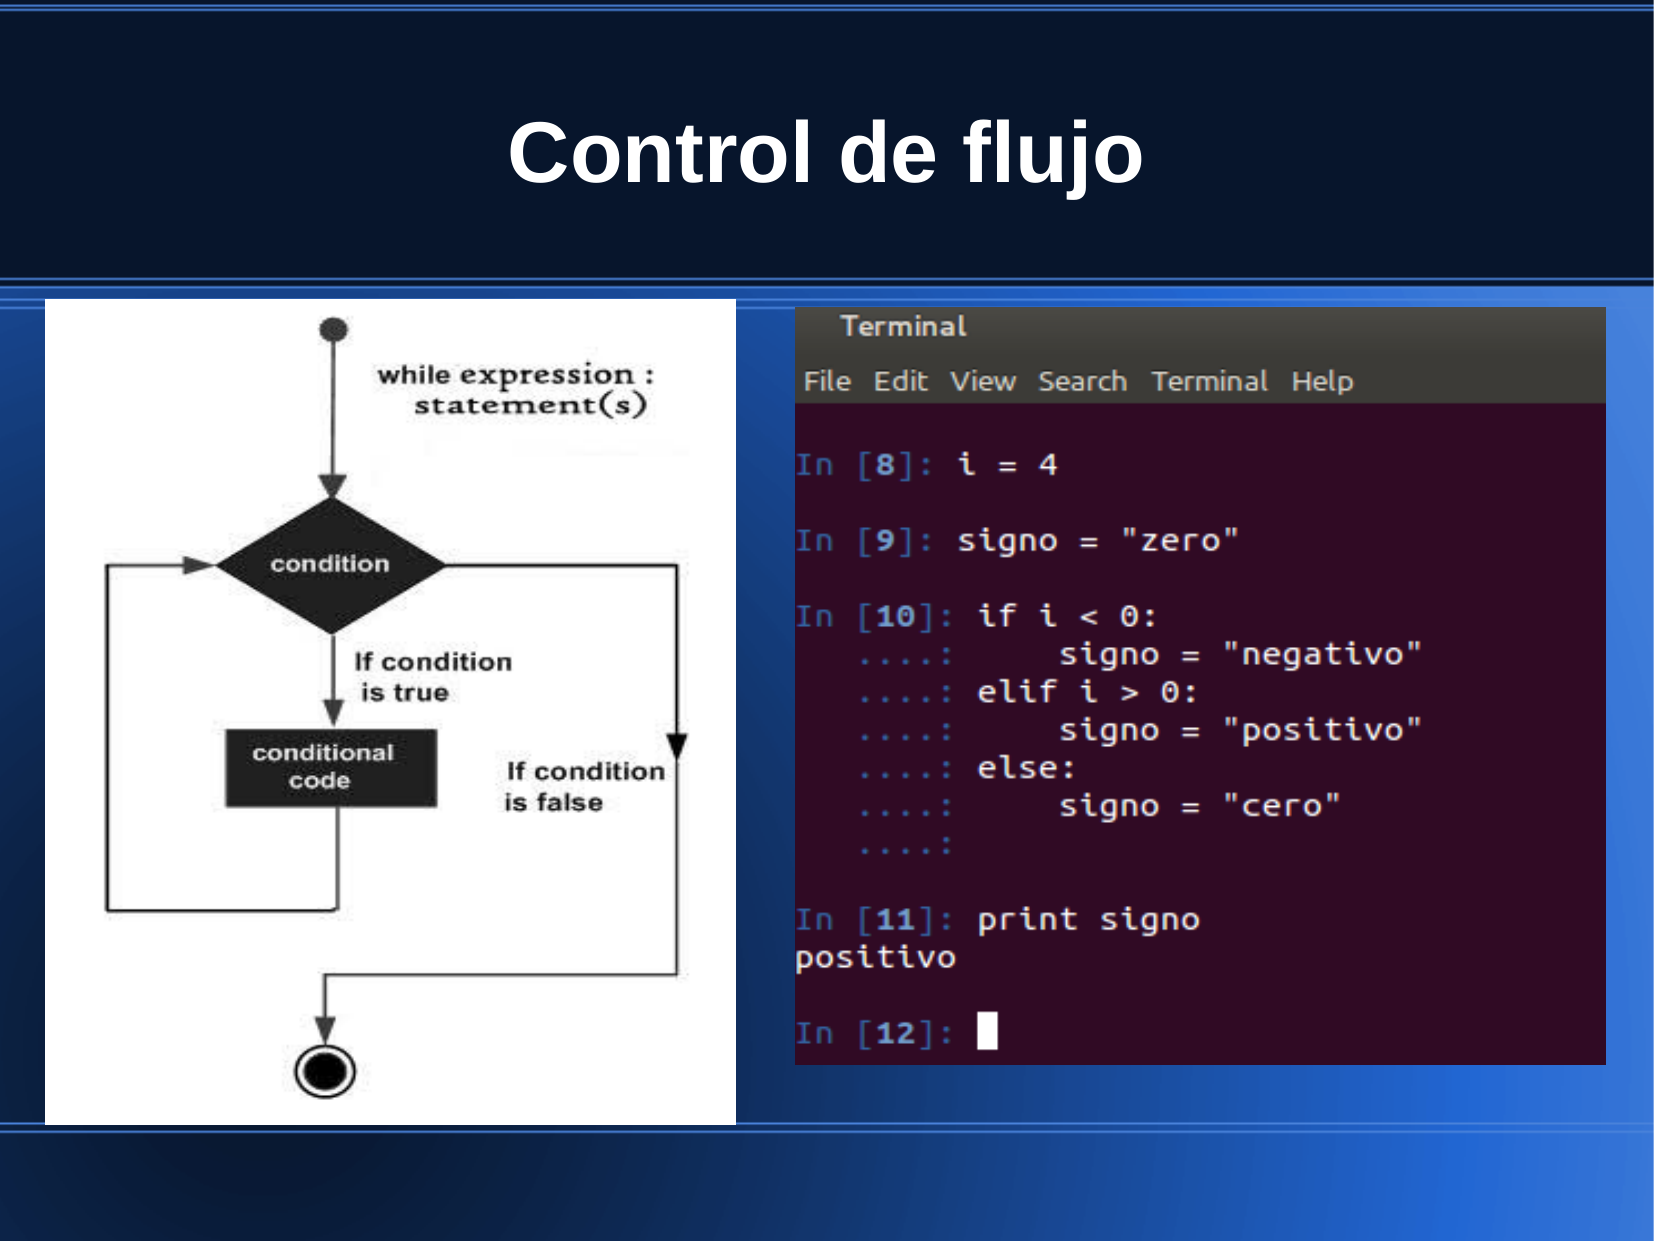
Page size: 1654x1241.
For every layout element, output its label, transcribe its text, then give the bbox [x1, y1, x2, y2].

picture [0, 0, 1654, 1241]
title Control de flujo [82, 49, 1571, 257]
